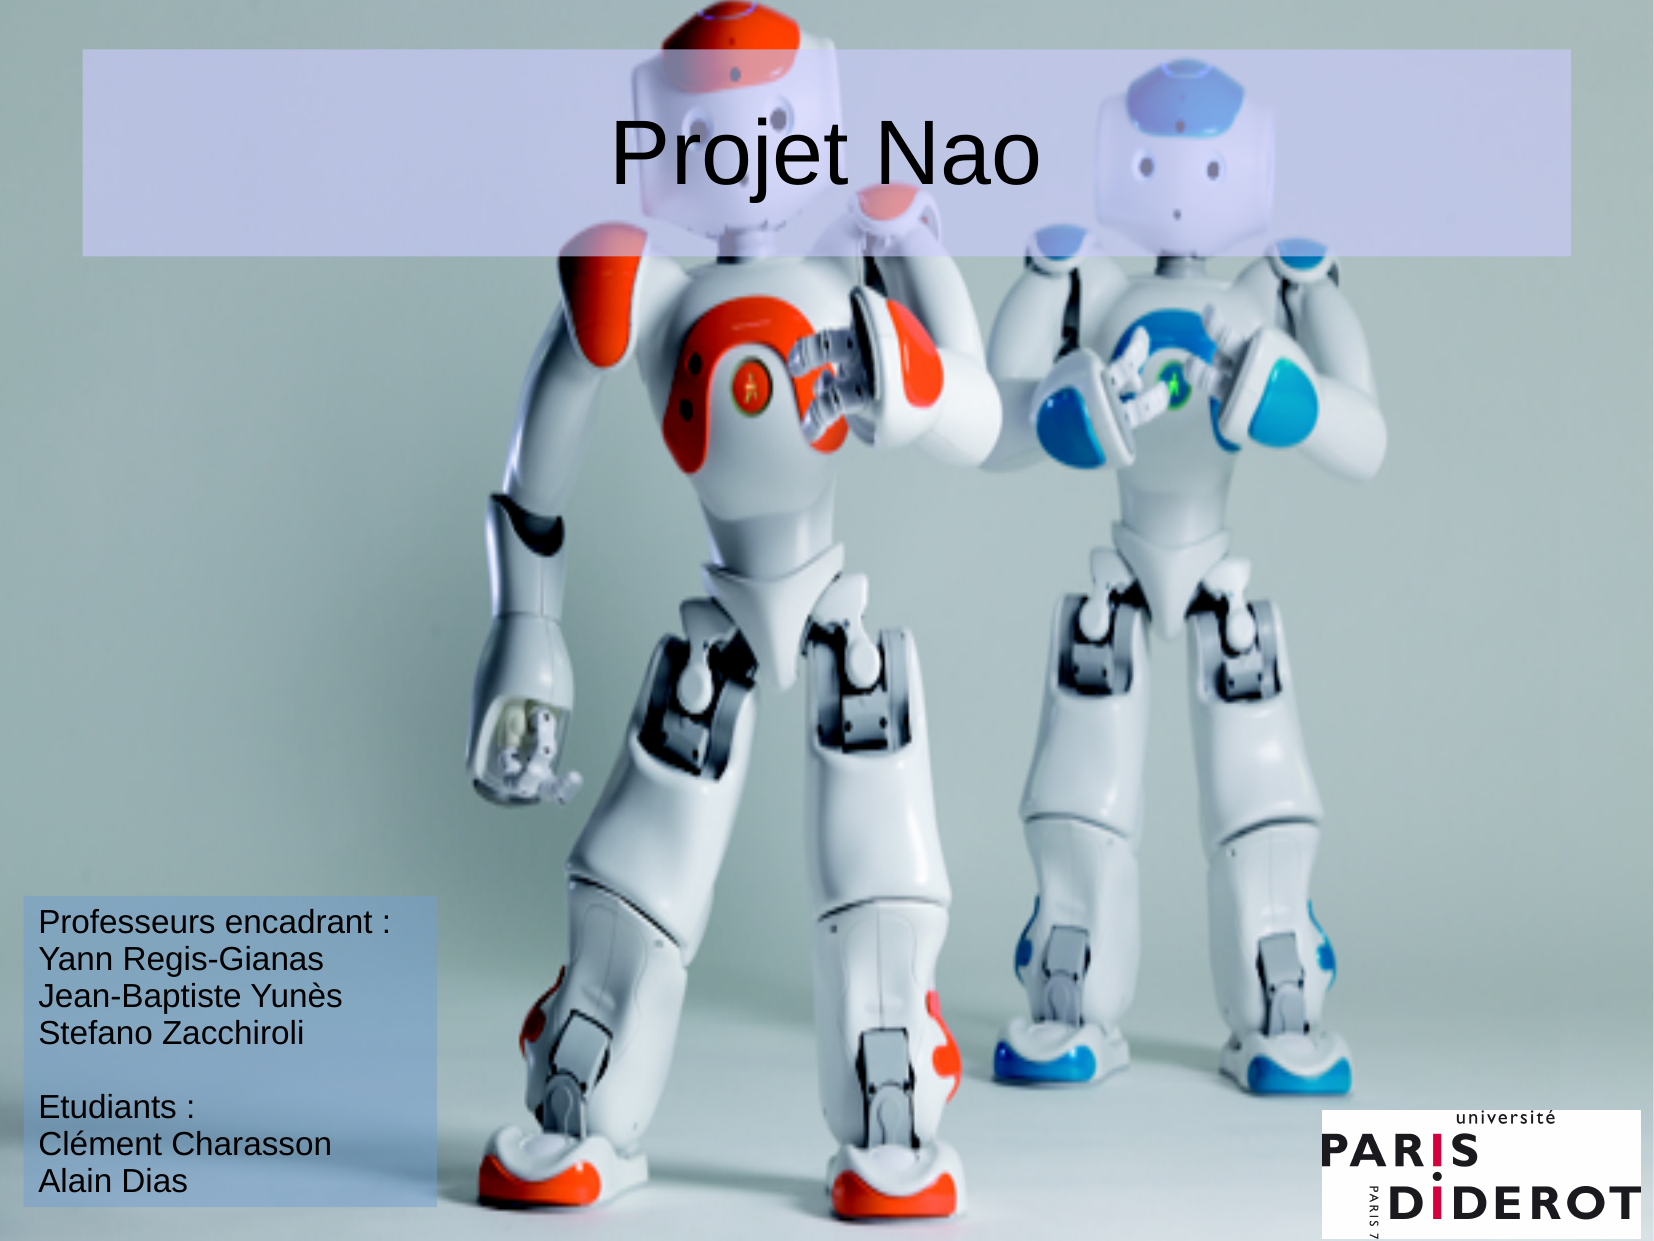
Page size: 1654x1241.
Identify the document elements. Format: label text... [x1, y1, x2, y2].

title Projet Nao [82, 49, 1571, 257]
picture [0, 0, 1654, 1241]
text_box Professeurs encadrant : Yann Regis-Gianas Jean-Baptiste Yunès Stefano Zacchiroli Etudiants : Clément Charasson Alain Dias [23, 895, 438, 1208]
